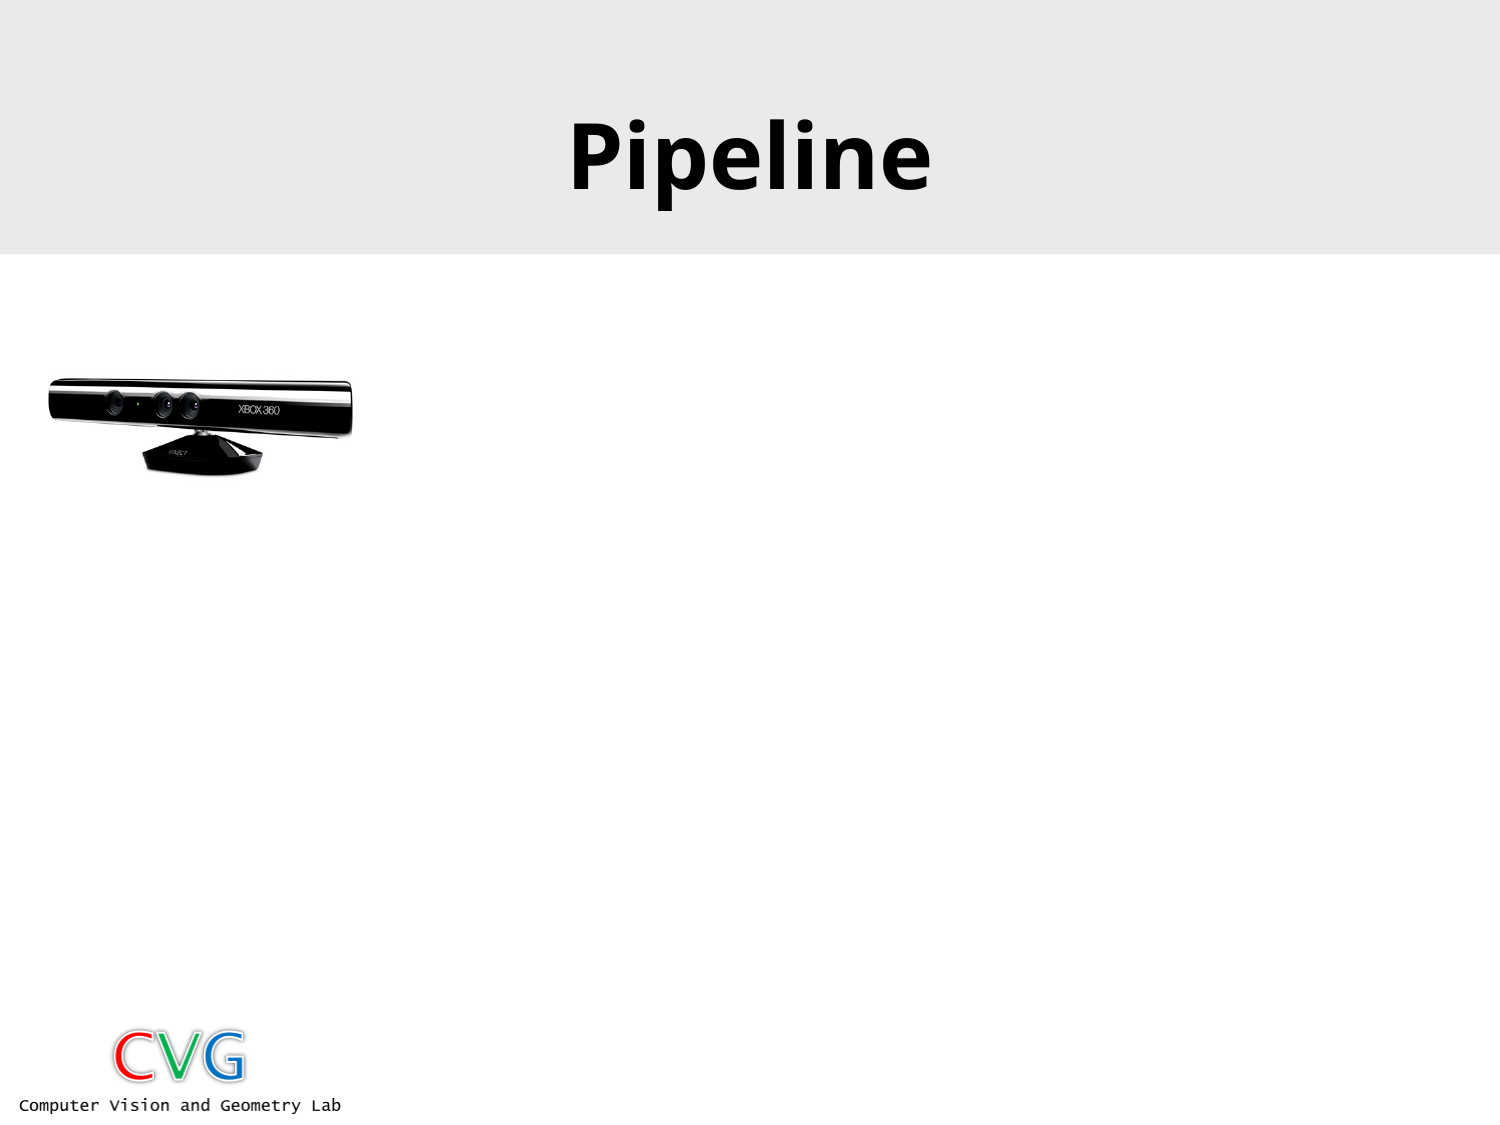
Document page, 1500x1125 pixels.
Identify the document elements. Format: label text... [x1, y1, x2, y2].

picture [1, 996, 359, 1124]
title Pipeline [114, 35, 1386, 271]
picture [48, 295, 355, 562]
